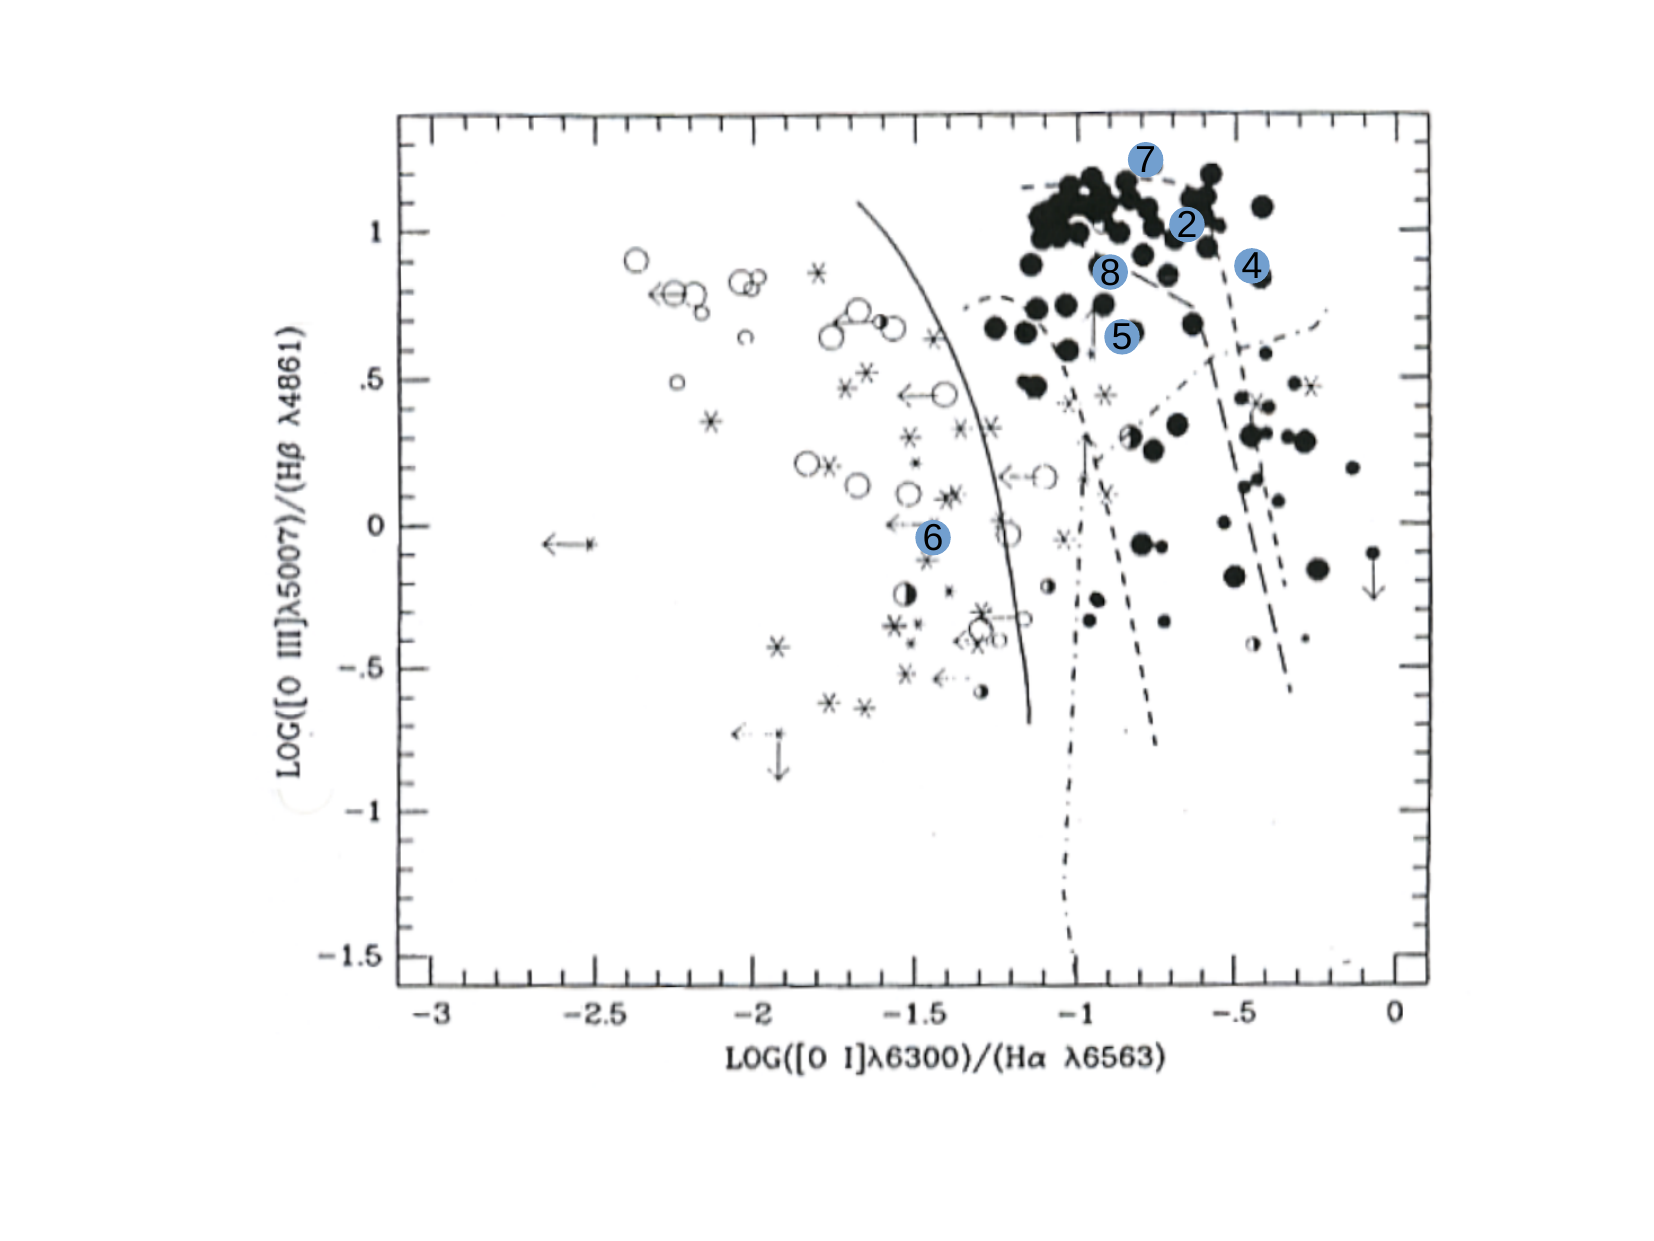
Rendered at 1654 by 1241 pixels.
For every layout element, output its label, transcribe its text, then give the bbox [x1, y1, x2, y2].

text_box 4 [1234, 248, 1270, 284]
text_box 8 [1092, 254, 1128, 290]
text_box 2 [1169, 206, 1205, 243]
text_box 7 [1127, 142, 1164, 178]
text_box 5 [1104, 319, 1140, 355]
picture [242, 76, 1483, 1101]
text_box 6 [915, 519, 951, 556]
